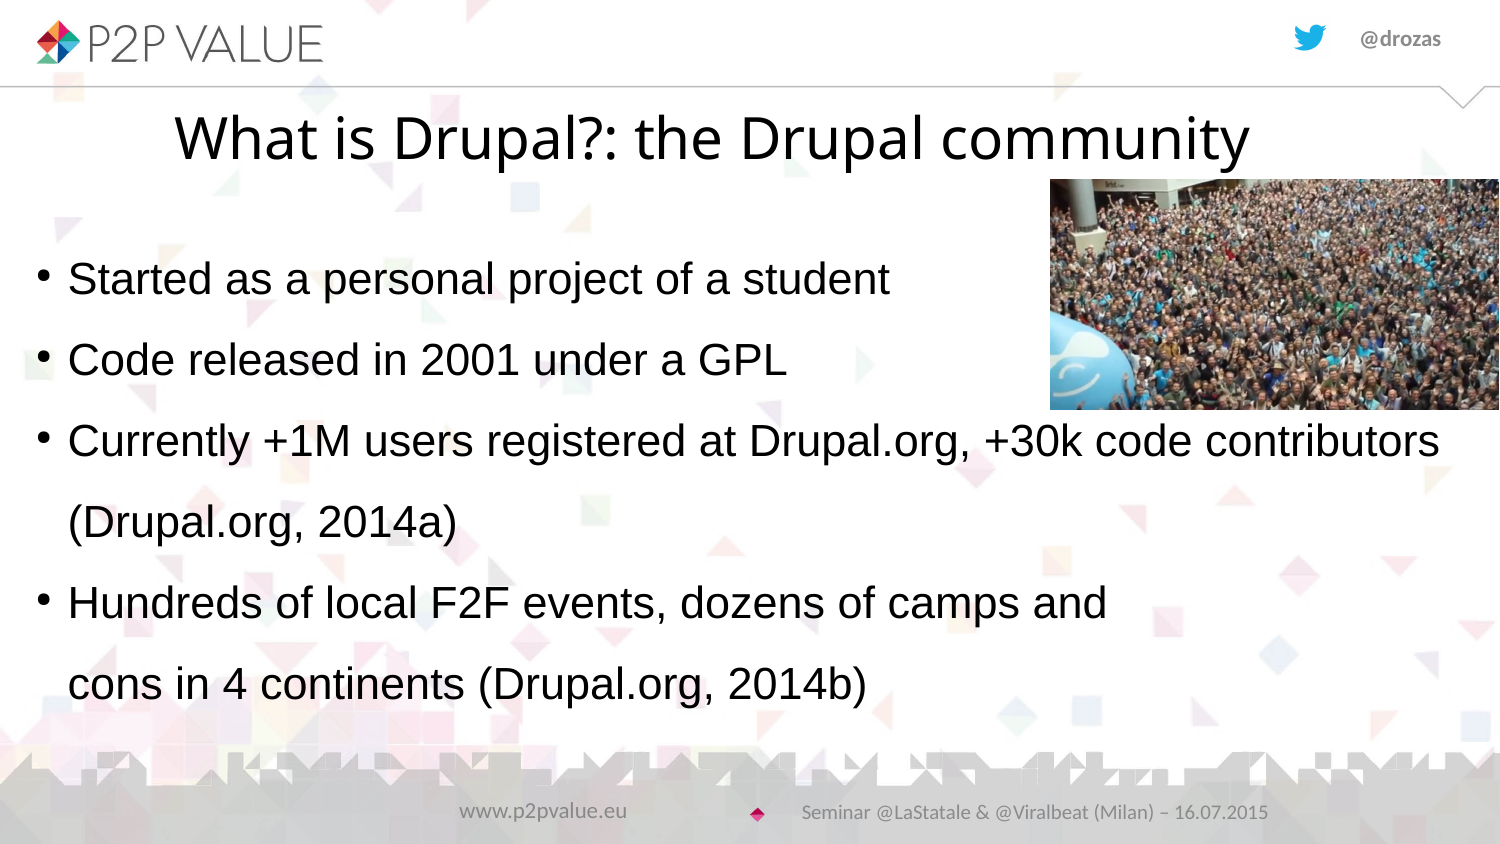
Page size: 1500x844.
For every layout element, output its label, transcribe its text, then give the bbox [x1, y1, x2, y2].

subtitle Started as a personal project of a student Code released in 2001 under a GPL Currently +1M users registered at Drupal.org, +30k code contributors (Drupal.org, 2014a) Hundreds of local F2F events, dozens of camps and cons in 4 continents (Drupal.org, 2014b) [22, 162, 1500, 718]
title What is Drupal?: the Drupal community [60, 92, 1366, 162]
text_box Seminar @LaStatale & @Viralbeat (Milan) – 16.07.2015 [788, 788, 1481, 834]
picture [1050, 179, 1499, 410]
picture [0, 0, 1500, 844]
text_box @drozas [1333, 15, 1455, 60]
text_box www.p2pvalue.eu [453, 789, 672, 829]
